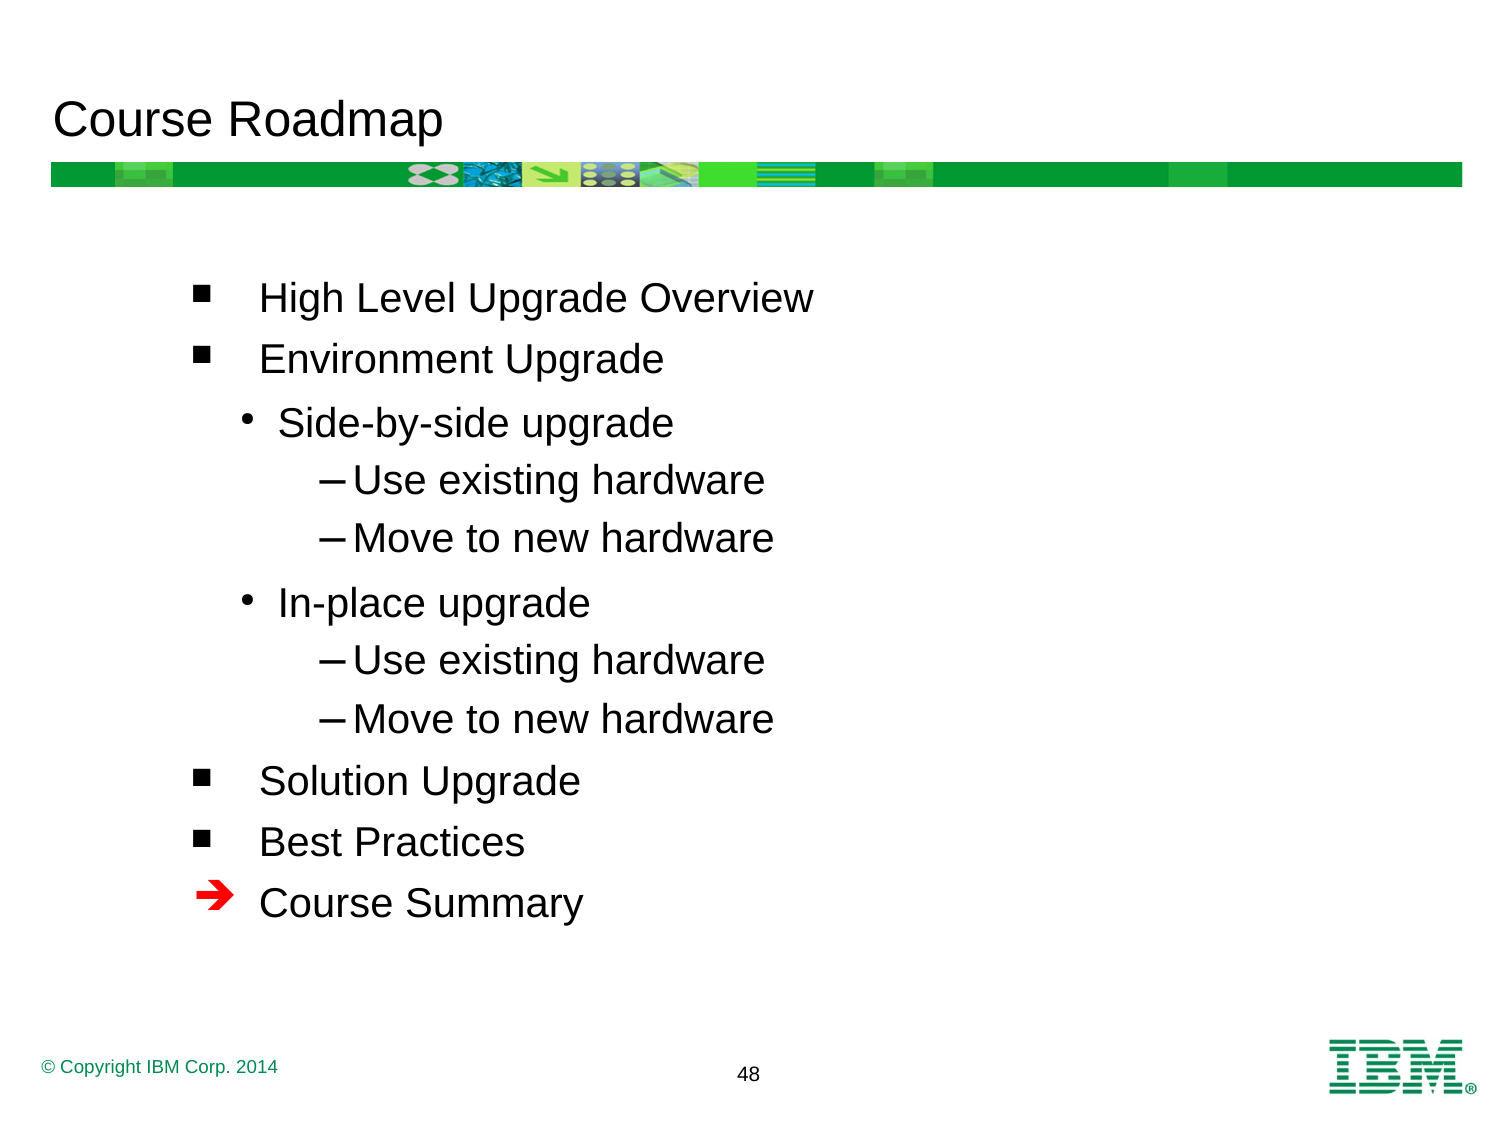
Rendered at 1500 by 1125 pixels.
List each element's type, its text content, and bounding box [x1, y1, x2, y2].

title Course Roadmap [37, 45, 1388, 188]
picture [1327, 1037, 1479, 1096]
picture [50, 161, 1463, 189]
list High Level Upgrade Overview Environment Upgrade Side-by-side upgrade Use existing hardware Move to new hardware In-place upgrade Use existing hardware Move to new hardware Solution Upgrade Best Practices Course Summary [75, 262, 1426, 1005]
